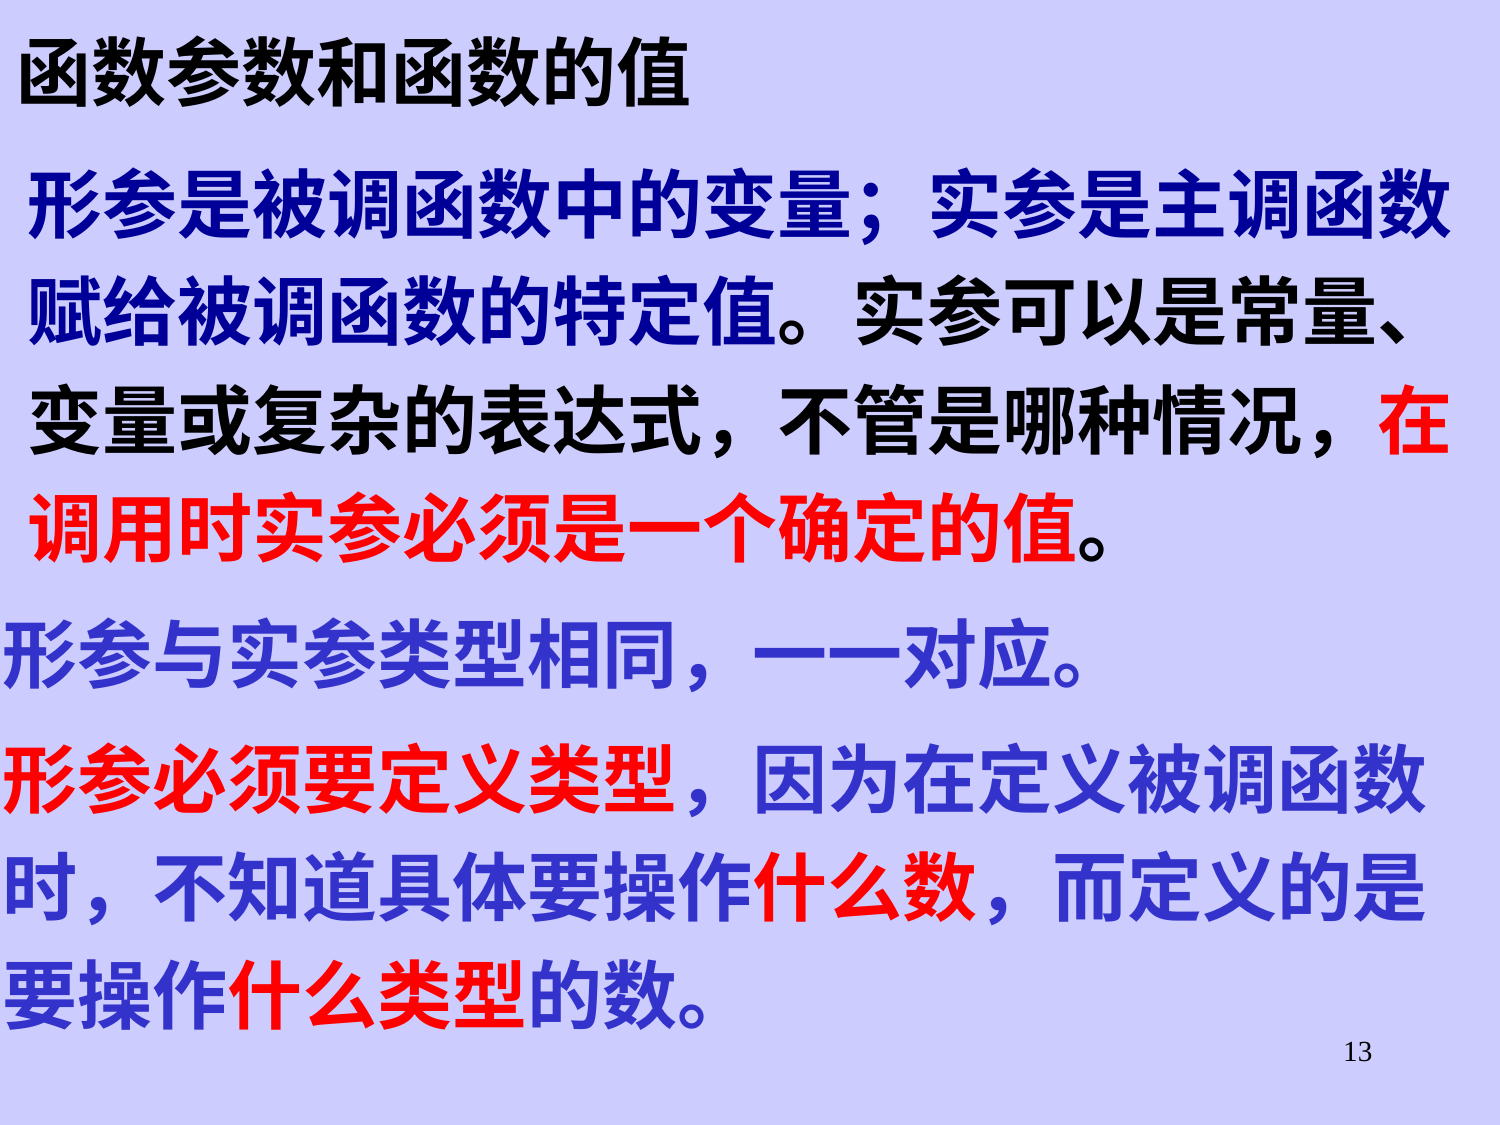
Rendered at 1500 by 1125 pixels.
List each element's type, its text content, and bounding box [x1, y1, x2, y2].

text_box 形参与实参类型相同，一一对应。 [0, 587, 1363, 699]
text_box 形参是被调函数中的变量；实参是主调函数赋给被调函数的特定值。实参可以是常量、变量或复杂的表达式，不管是哪种情况，在调用时实参必须是一个确定的值。 [24, 137, 1500, 573]
text_box <编号> [1074, 1040, 1388, 1101]
text_box 形参必须要定义类型，因为在定义被调函数时，不知道具体要操作什么数，而定义的是要操作什么类型的数。 [0, 712, 1500, 1040]
text_box 函数参数和函数的值 [1, 0, 707, 124]
